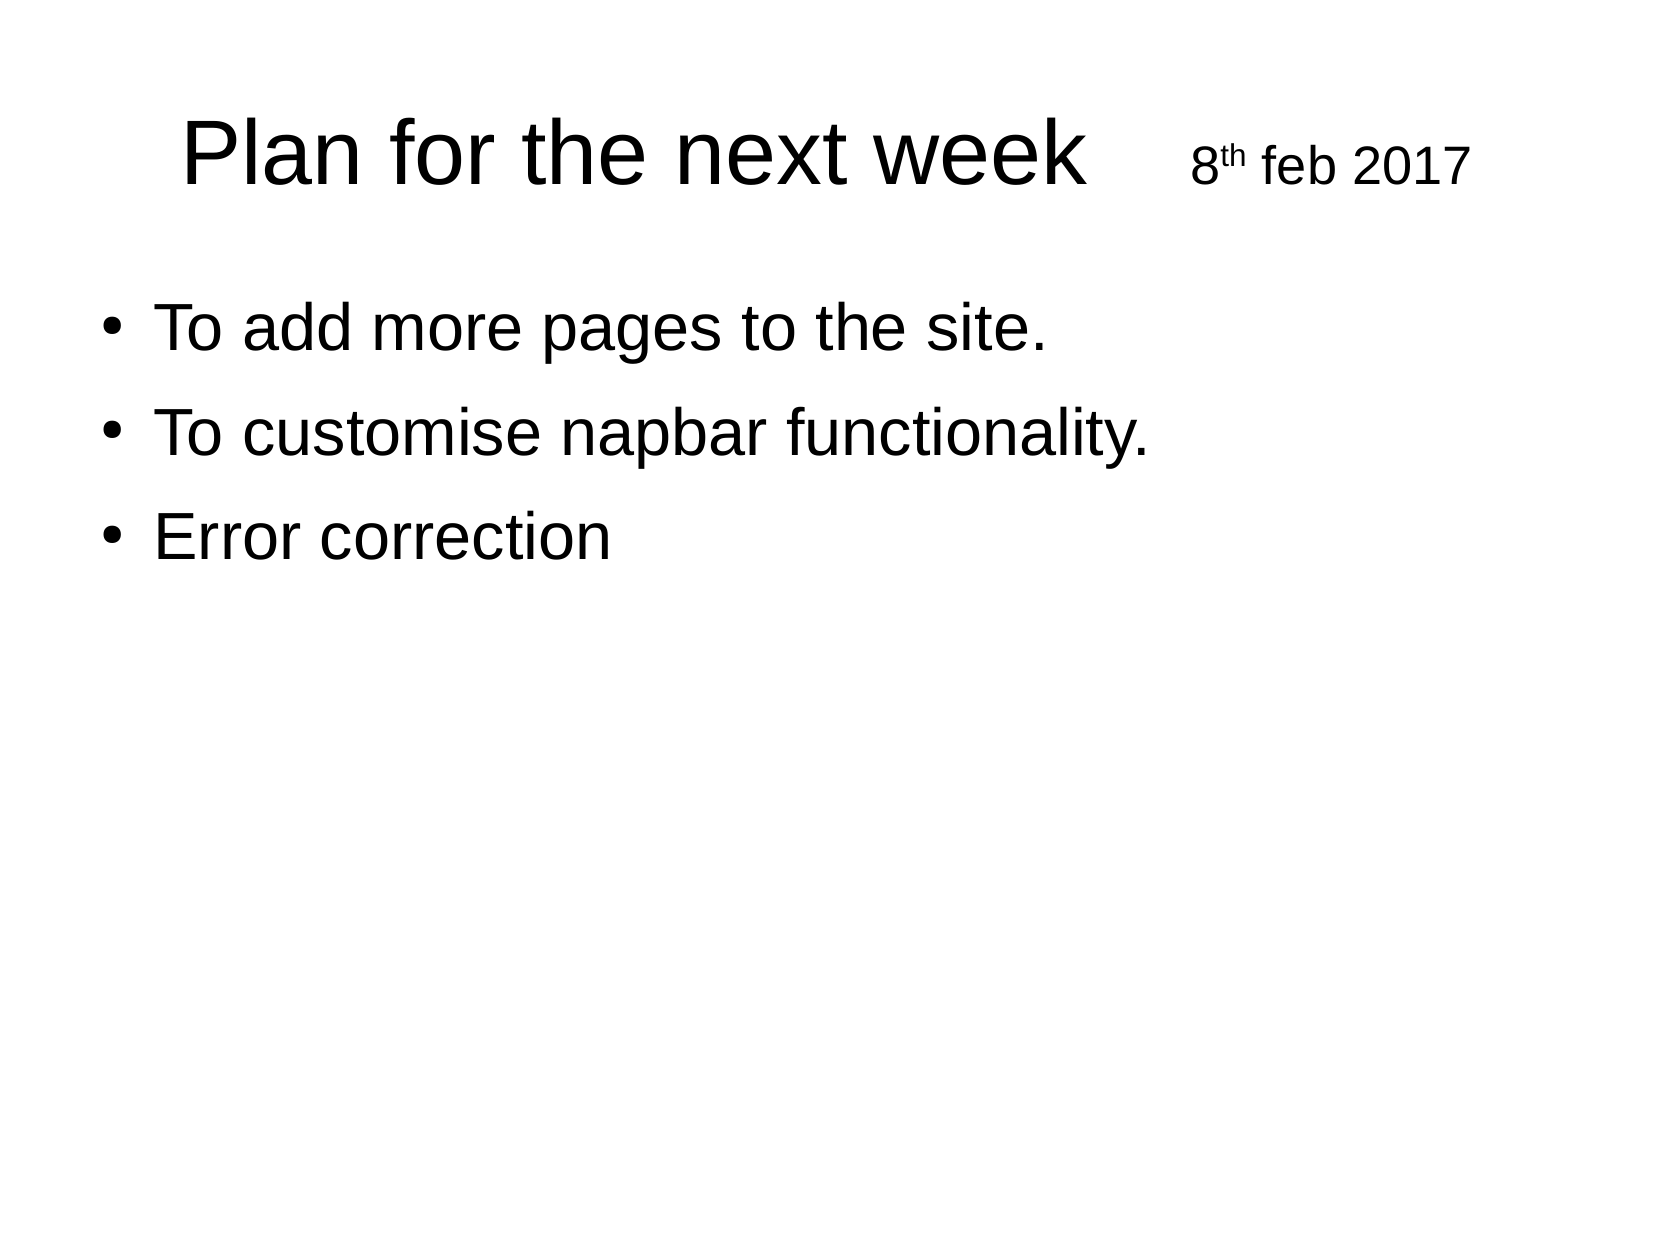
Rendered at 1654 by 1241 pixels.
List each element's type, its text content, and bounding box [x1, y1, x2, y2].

title Plan for the next week 8th feb 2017 [82, 49, 1571, 257]
list To add more pages to the site. To customise napbar functionality. Error correction [82, 290, 1571, 1010]
